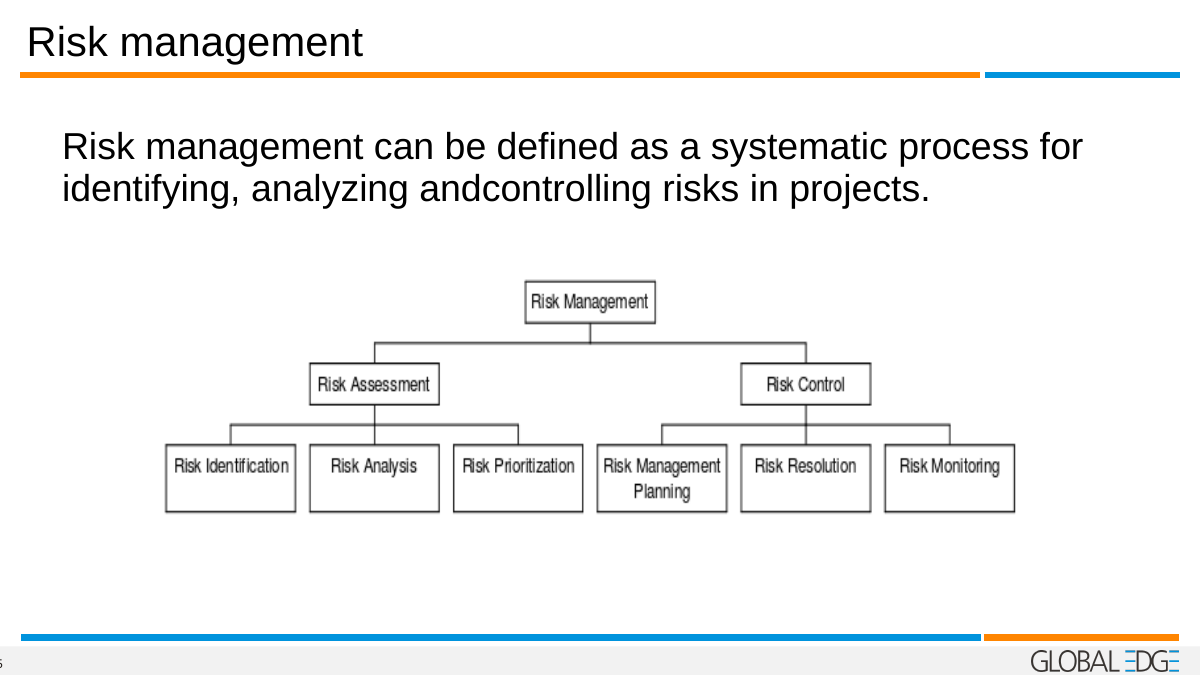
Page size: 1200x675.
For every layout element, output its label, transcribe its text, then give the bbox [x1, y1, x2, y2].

text_box Risk management can be defined as a systematic process for identifying, analyzing andcontrolling risks in projects. [47, 118, 1158, 217]
text_box Risk management [11, 11, 615, 74]
picture [1031, 650, 1179, 672]
picture [157, 224, 1043, 626]
